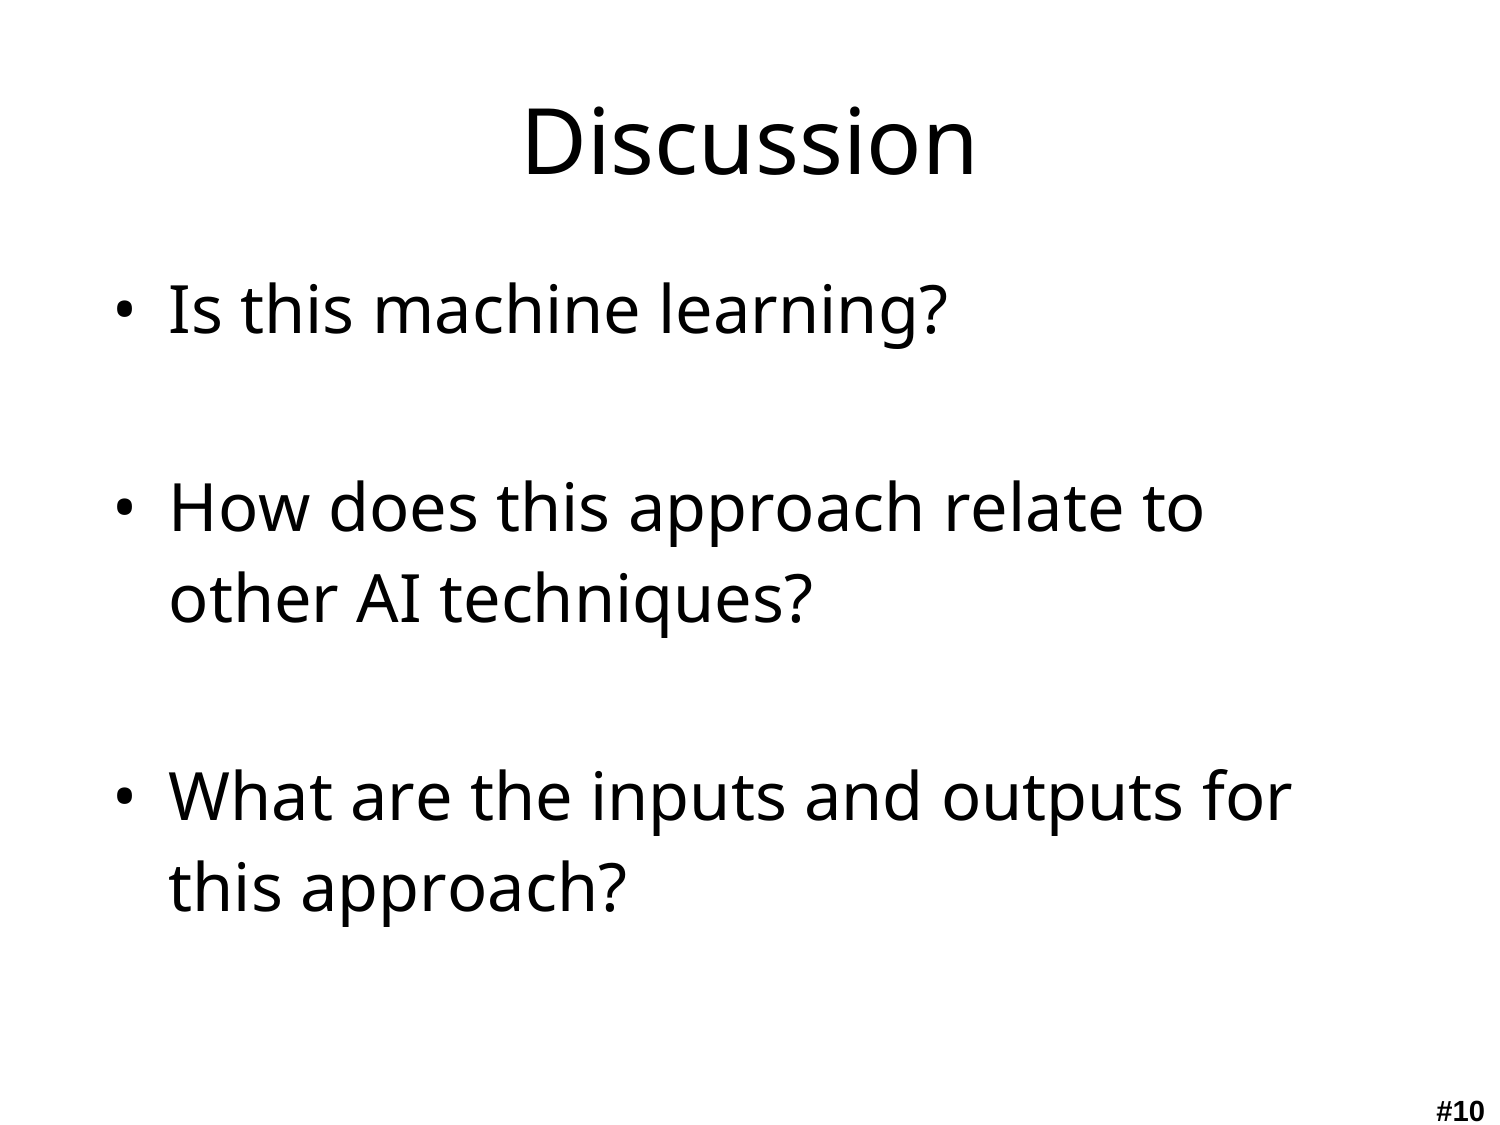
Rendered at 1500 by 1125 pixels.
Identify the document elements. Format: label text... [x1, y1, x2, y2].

title Discussion [24, 45, 1476, 233]
list Is this machine learning? How does this approach relate to other AI techniques? What are the inputs and outputs for this approach? [112, 262, 1388, 1006]
